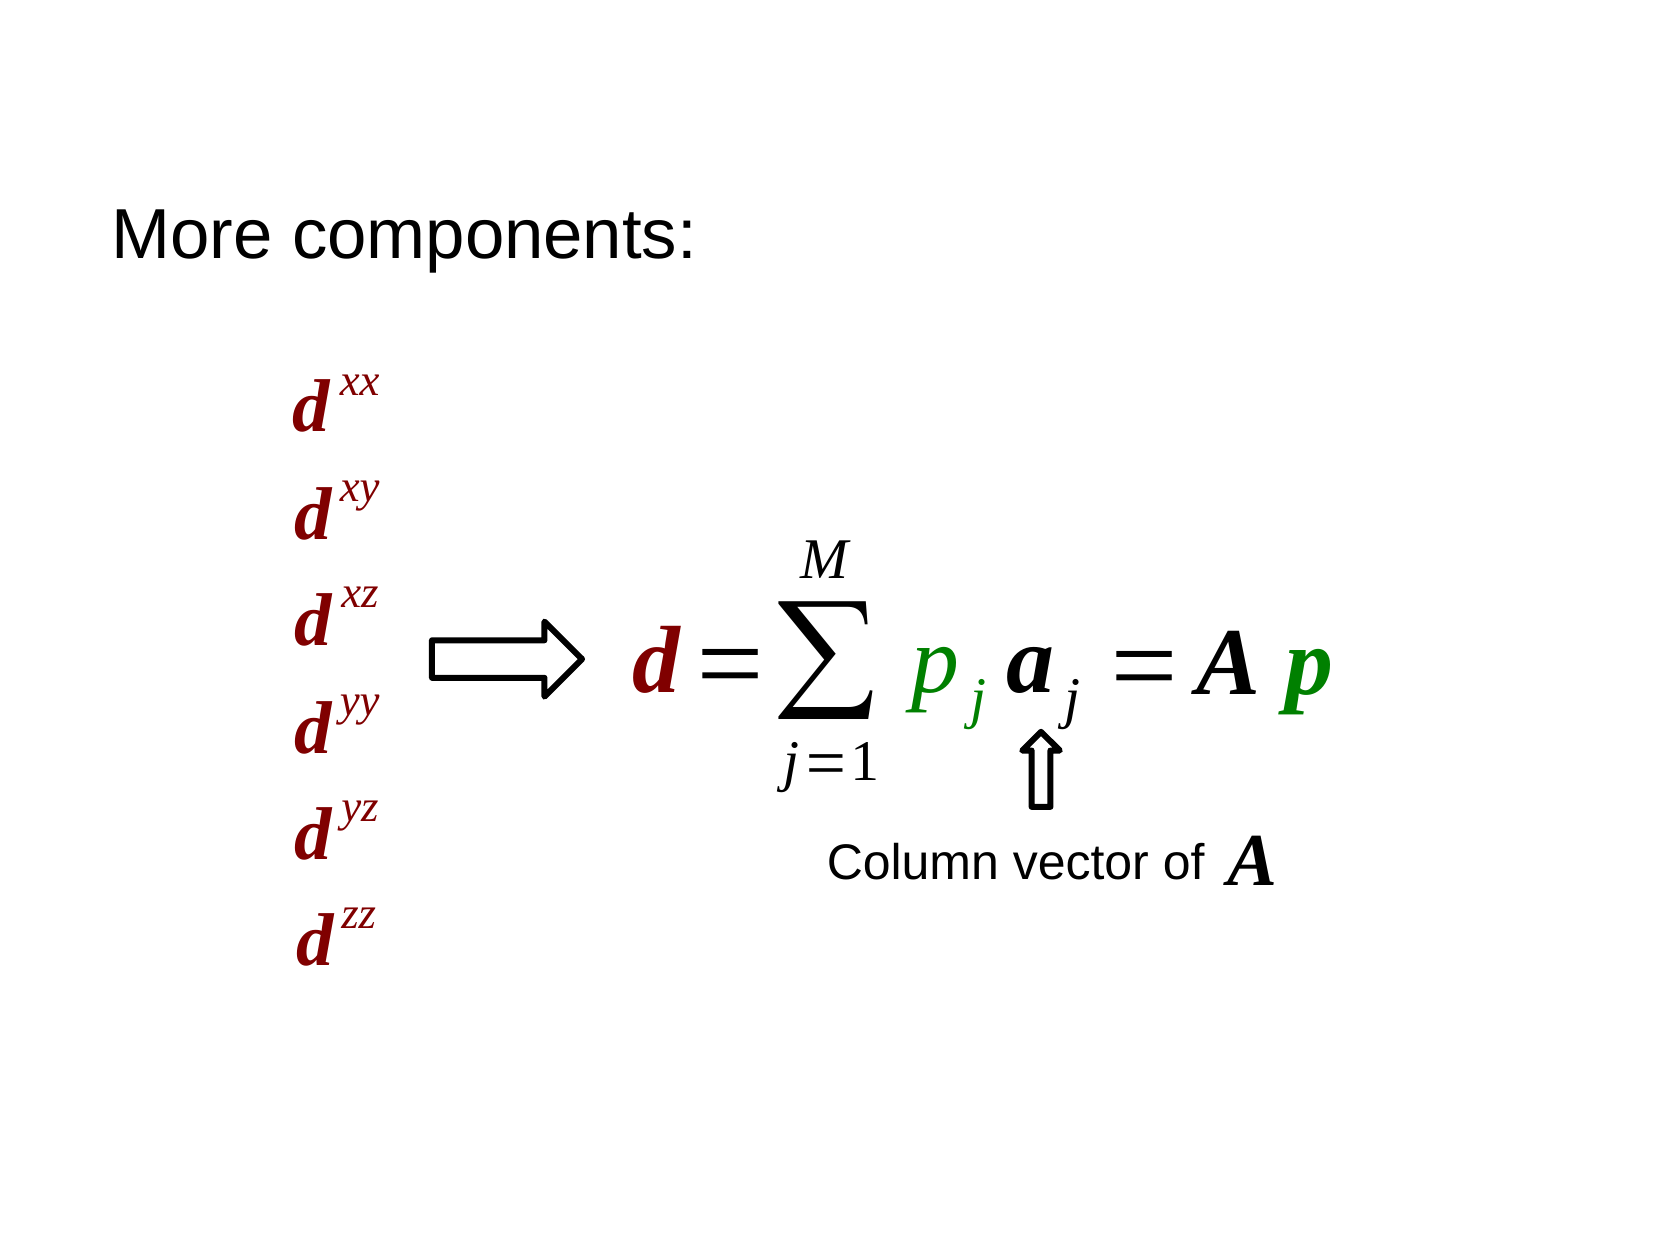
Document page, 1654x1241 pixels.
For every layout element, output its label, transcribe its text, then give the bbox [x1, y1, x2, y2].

chart [619, 525, 1340, 796]
text_box [431, 621, 583, 697]
chart [1032, 738, 1050, 796]
text_box Column vector of [812, 826, 1211, 904]
text_box More components: [96, 187, 712, 291]
chart [1211, 813, 1283, 910]
chart [281, 353, 386, 991]
